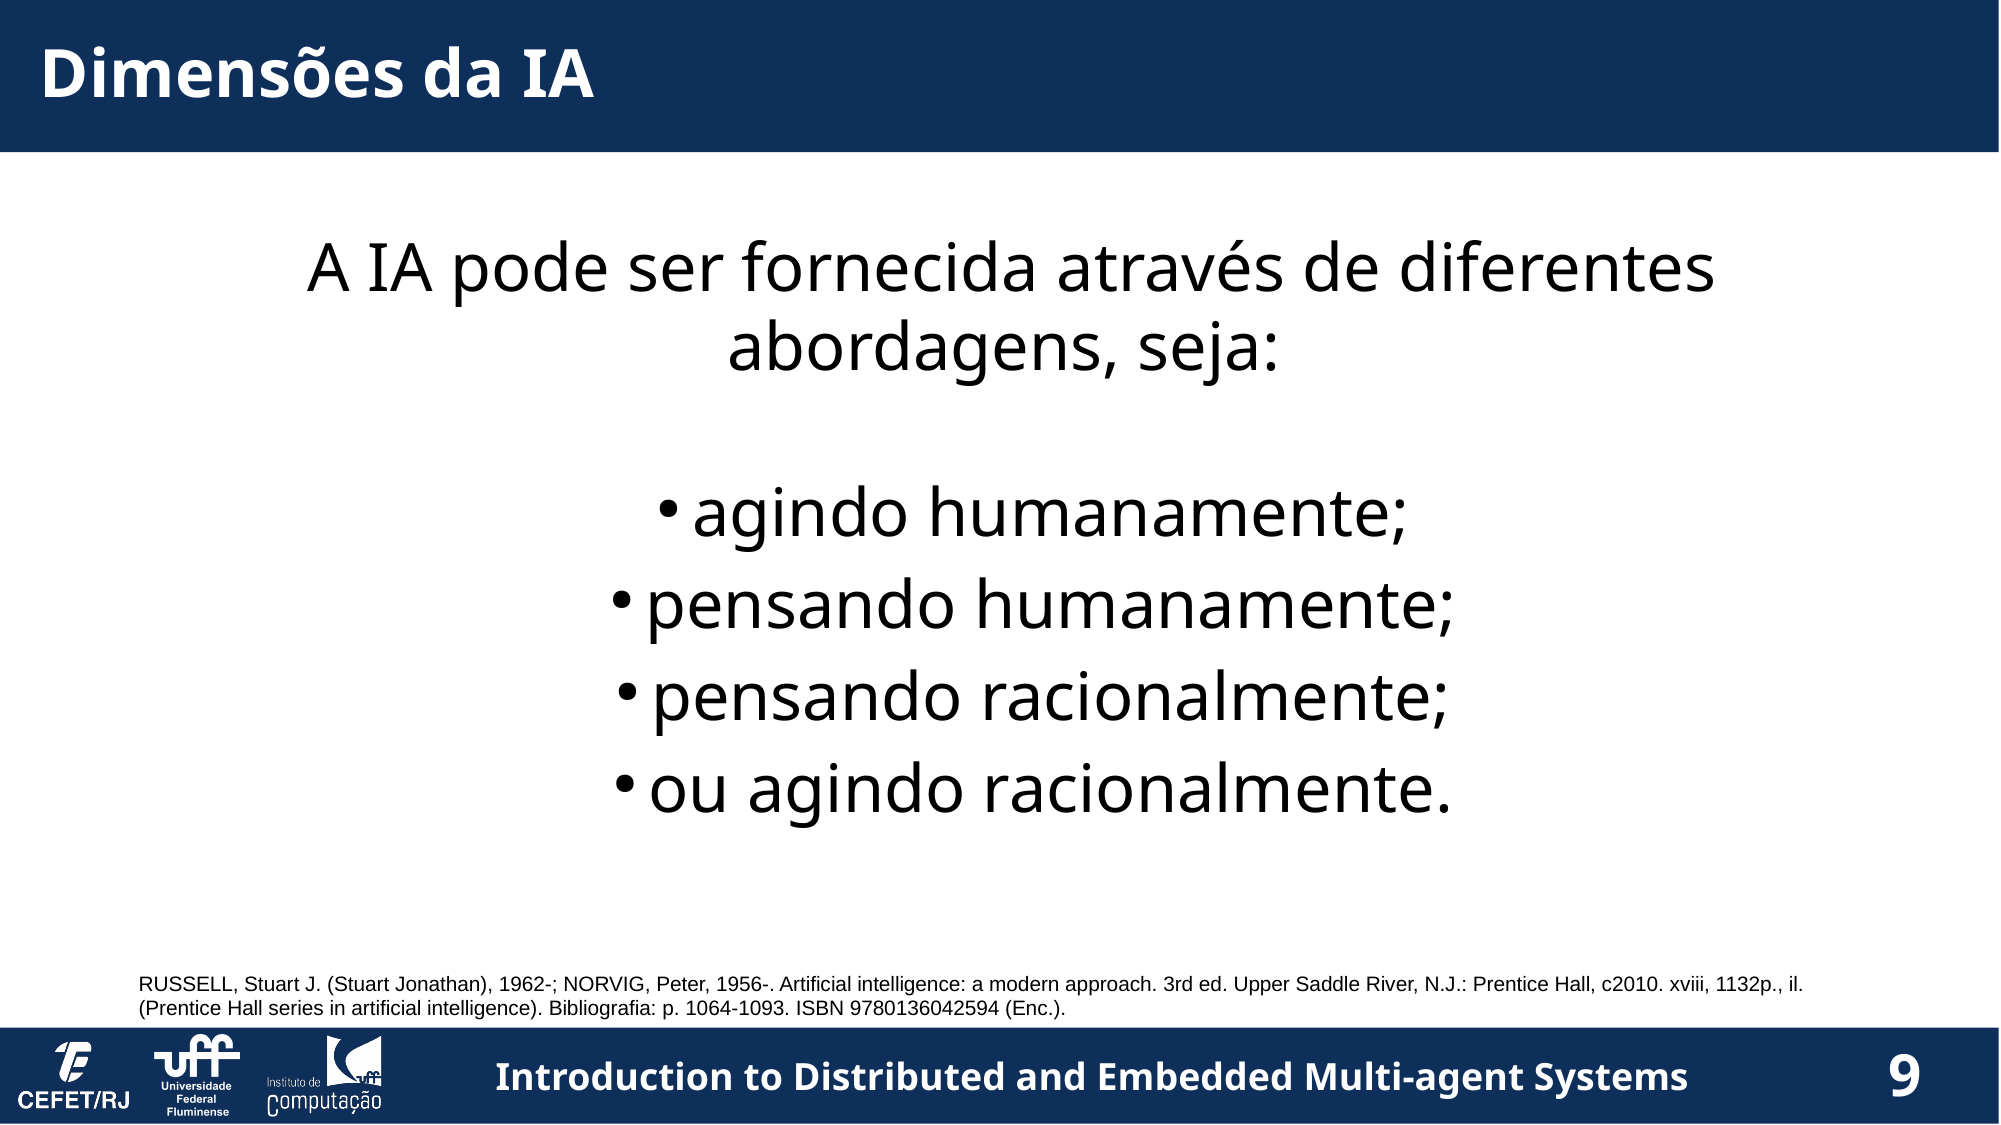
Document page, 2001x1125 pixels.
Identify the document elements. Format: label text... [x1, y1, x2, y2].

picture [265, 1033, 383, 1117]
picture [18, 1021, 129, 1125]
text_box RUSSELL, Stuart J. (Stuart Jonathan), 1962-; NORVIG, Peter, 1956-. Artificial intelligence: a modern approach. 3rd ed. Upper Saddle River, N.J.: Prentice Hall, c2010. xviii, 1132p., il. (Prentice Hall series in artificial intelligence). Bibliografia: p. 1064-1093. ISBN 9780136042594 (Enc.). [123, 965, 1890, 1028]
text_box Dimensões da IA [25, 23, 1999, 119]
picture [153, 1033, 241, 1121]
text_box A IA pode ser fornecida através de diferentes abordagens, seja: agindo humanamente; pensando humanamente; pensando racionalmente; ou agindo racionalmente. [88, 216, 1920, 833]
